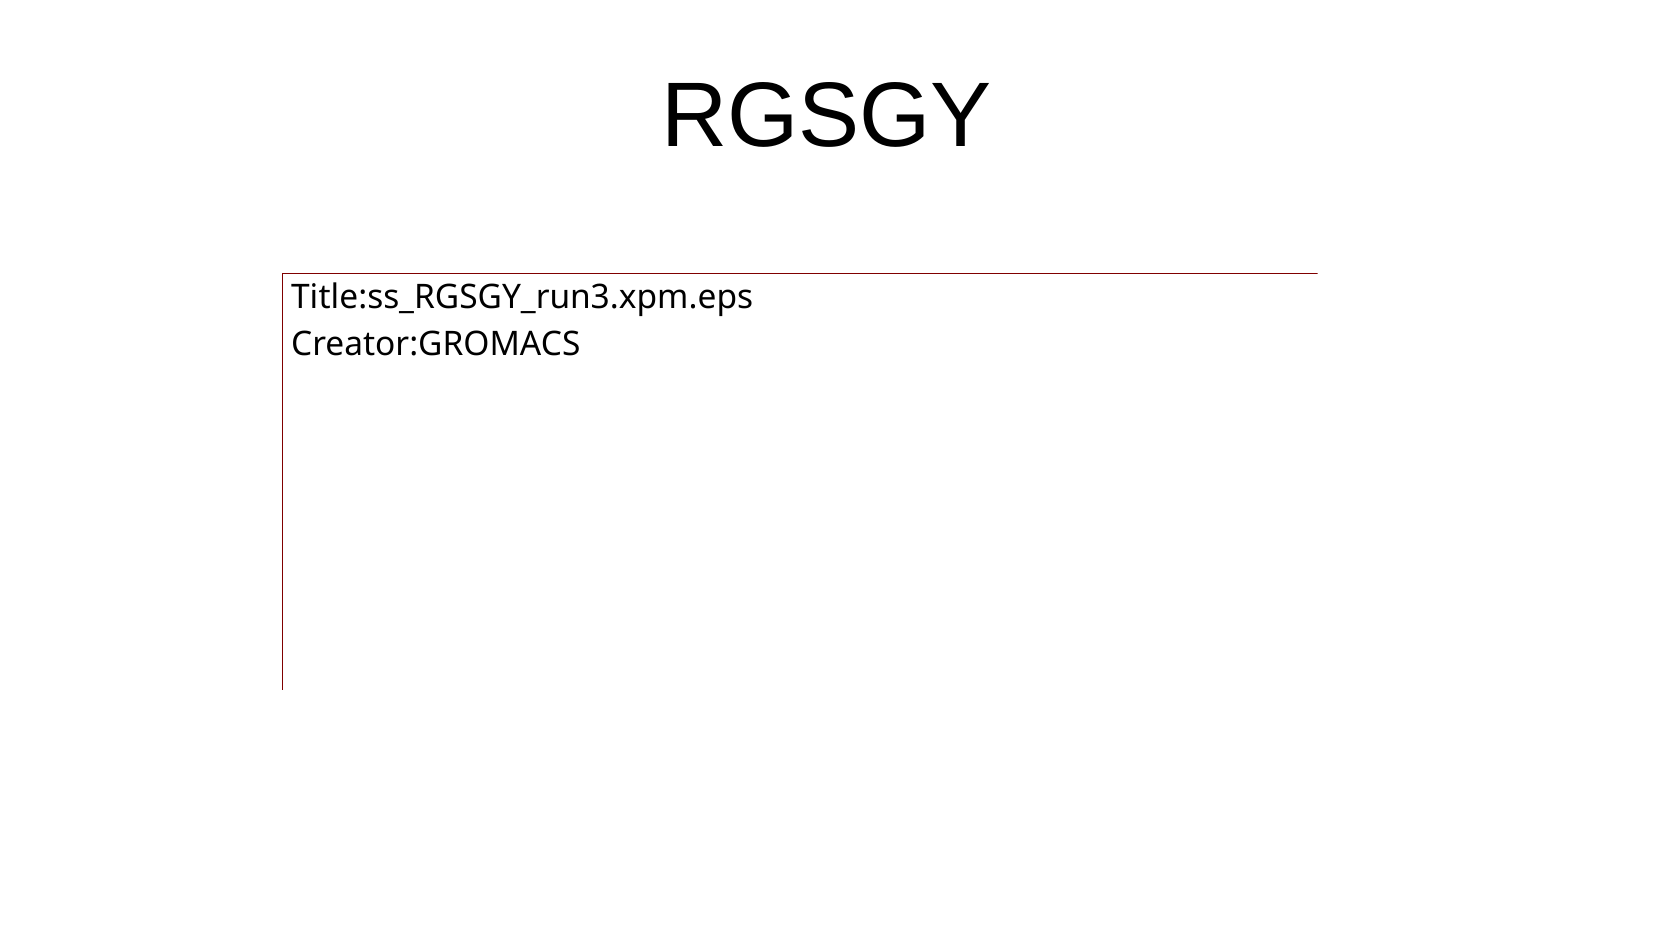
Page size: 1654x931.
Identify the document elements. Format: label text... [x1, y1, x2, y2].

title RGSGY [82, 37, 1571, 193]
picture [280, 271, 1318, 690]
